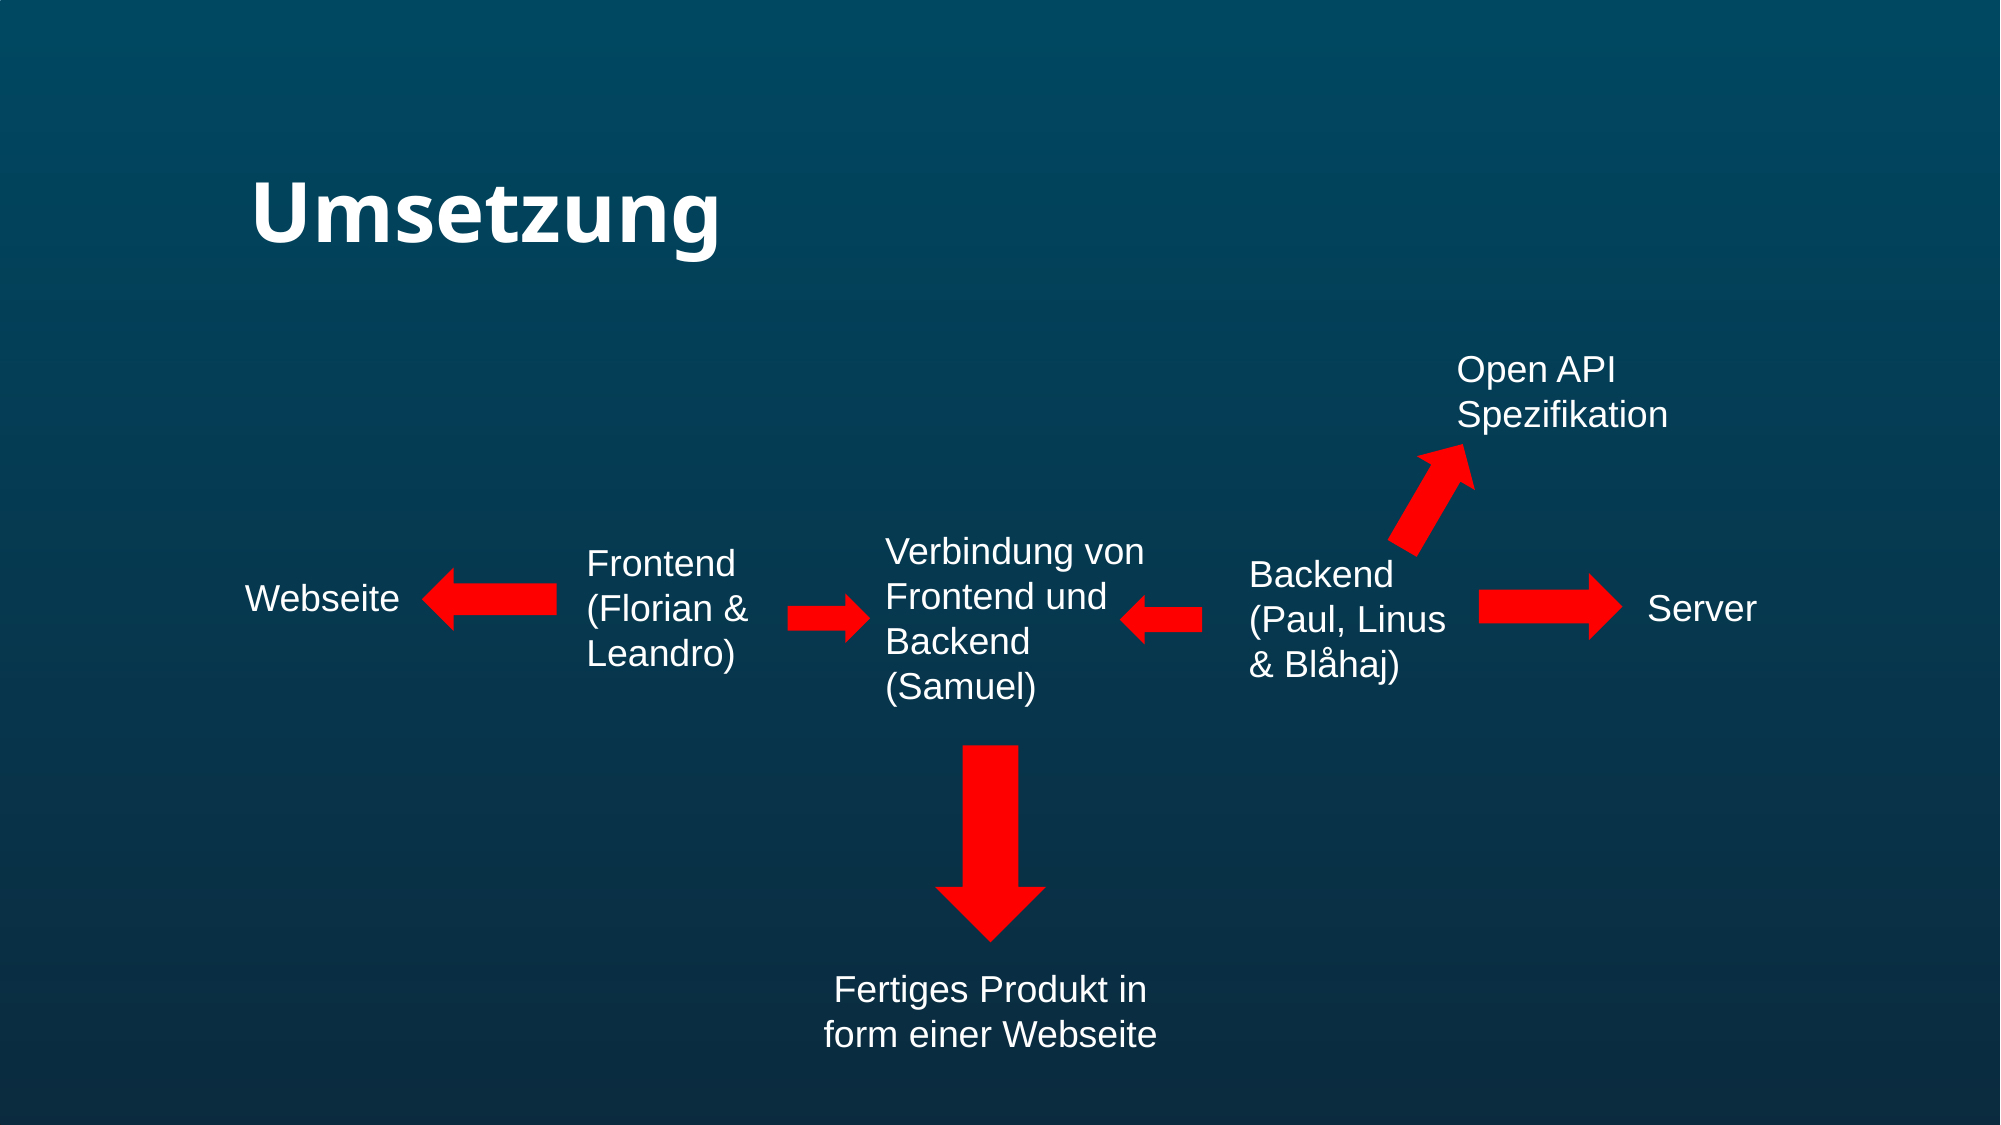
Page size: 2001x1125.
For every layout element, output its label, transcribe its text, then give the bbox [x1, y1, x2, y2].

text_box Umsetzung [235, 149, 1839, 269]
text_box Backend (Paul, Linus & Blåhaj) [1233, 542, 1479, 695]
text_box Open API Spezifikation [1441, 337, 1766, 444]
text_box Webseite [454, 616, 470, 627]
text_box Server [1632, 576, 1878, 637]
text_box Webseite [229, 566, 470, 627]
text_box Fertiges Produkt in form einer Webseite [796, 957, 1185, 1064]
text_box Frontend (Florian & Leandro) [571, 531, 773, 683]
text_box Verbindung von Frontend und Backend (Samuel) [870, 519, 1204, 717]
text_box [1, 0, 2000, 1125]
